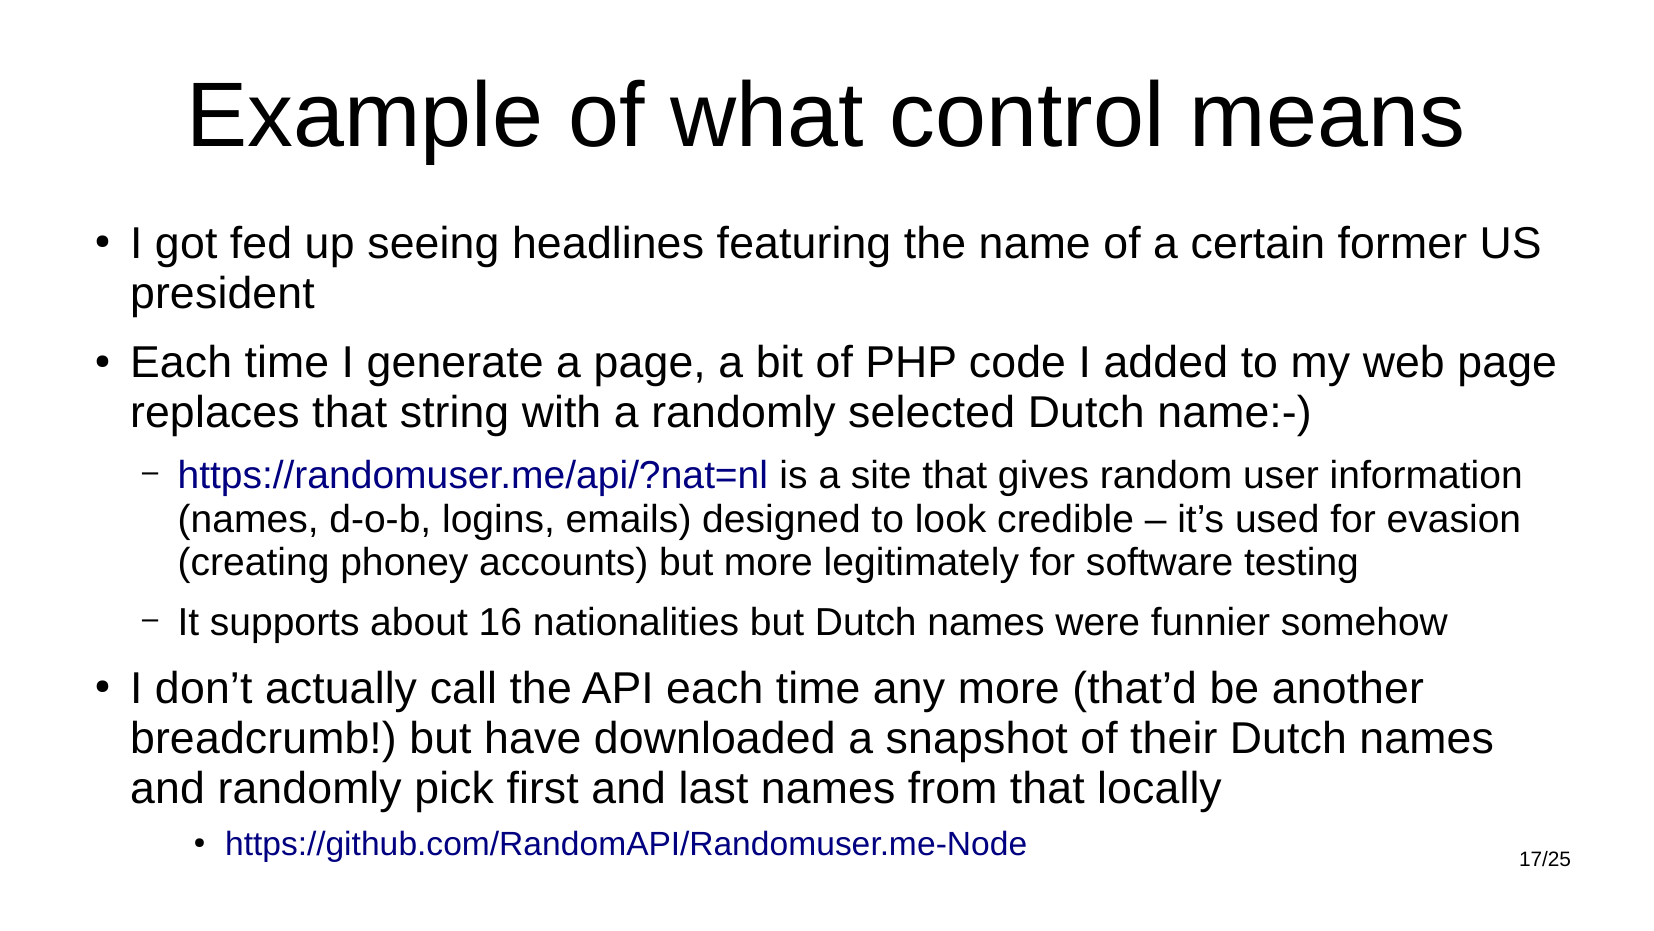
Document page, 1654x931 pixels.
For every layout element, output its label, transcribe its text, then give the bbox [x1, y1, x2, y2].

title Example of what control means [82, 37, 1571, 193]
list I got fed up seeing headlines featuring the name of a certain former US president Each time I generate a page, a bit of PHP code I added to my web page replaces that string with a randomly selected Dutch name:-) https://randomuser.me/api/?nat=nl is a site that gives random user information (names, d-o-b, logins, emails) designed to look credible – it’s used for evasion (creating phoney accounts) but more legitimately for software testing It supports about 16 nationalities but Dutch names were funnier somehow I don’t actually call the API each time any more (that’d be another breadcrumb!) but have downloaded a snapshot of their Dutch names and randomly pick first and last names from that locally https://github.com/RandomAPI/Randomuser.me-Node [82, 217, 1571, 867]
